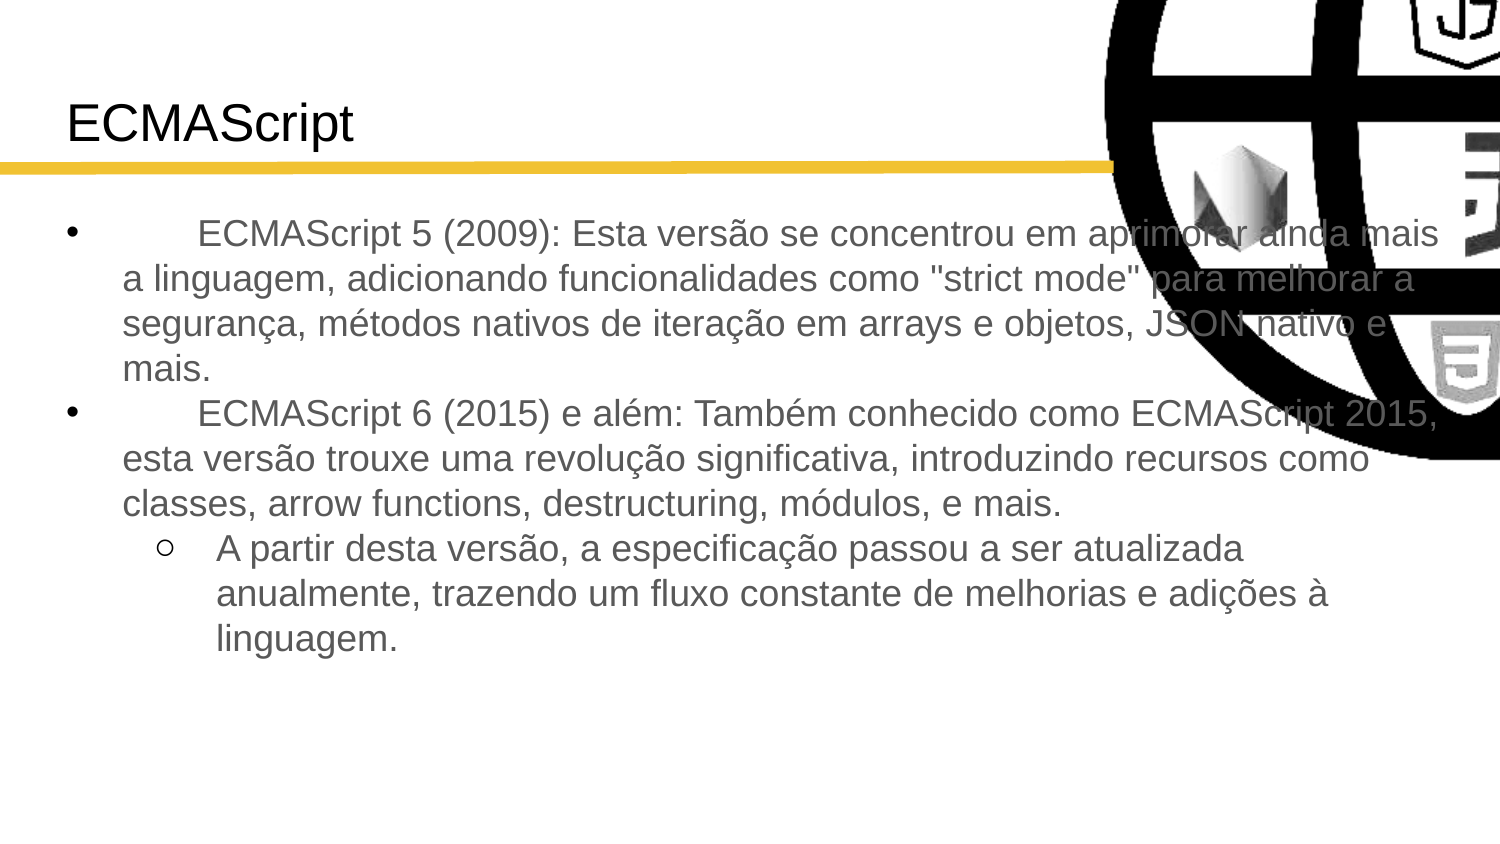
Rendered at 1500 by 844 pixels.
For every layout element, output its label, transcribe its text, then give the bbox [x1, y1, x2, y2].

text_box ECMAScript 5 (2009): Esta versão se concentrou em aprimorar ainda mais a linguagem, adicionando funcionalidades como "strict mode" para melhorar a segurança, métodos nativos de iteração em arrays e objetos, JSON nativo e mais. ECMAScript 6 (2015) e além: Também conhecido como ECMAScript 2015, esta versão trouxe uma revolução significativa, introduzindo recursos como classes, arrow functions, destructuring, módulos, e mais. A partir desta versão, a especificação passou a ser atualizada anualmente, trazendo um fluxo constante de melhorias e adições à linguagem. [51, 194, 1466, 720]
picture [1078, 0, 1500, 532]
title ECMAScript [51, 72, 1449, 167]
